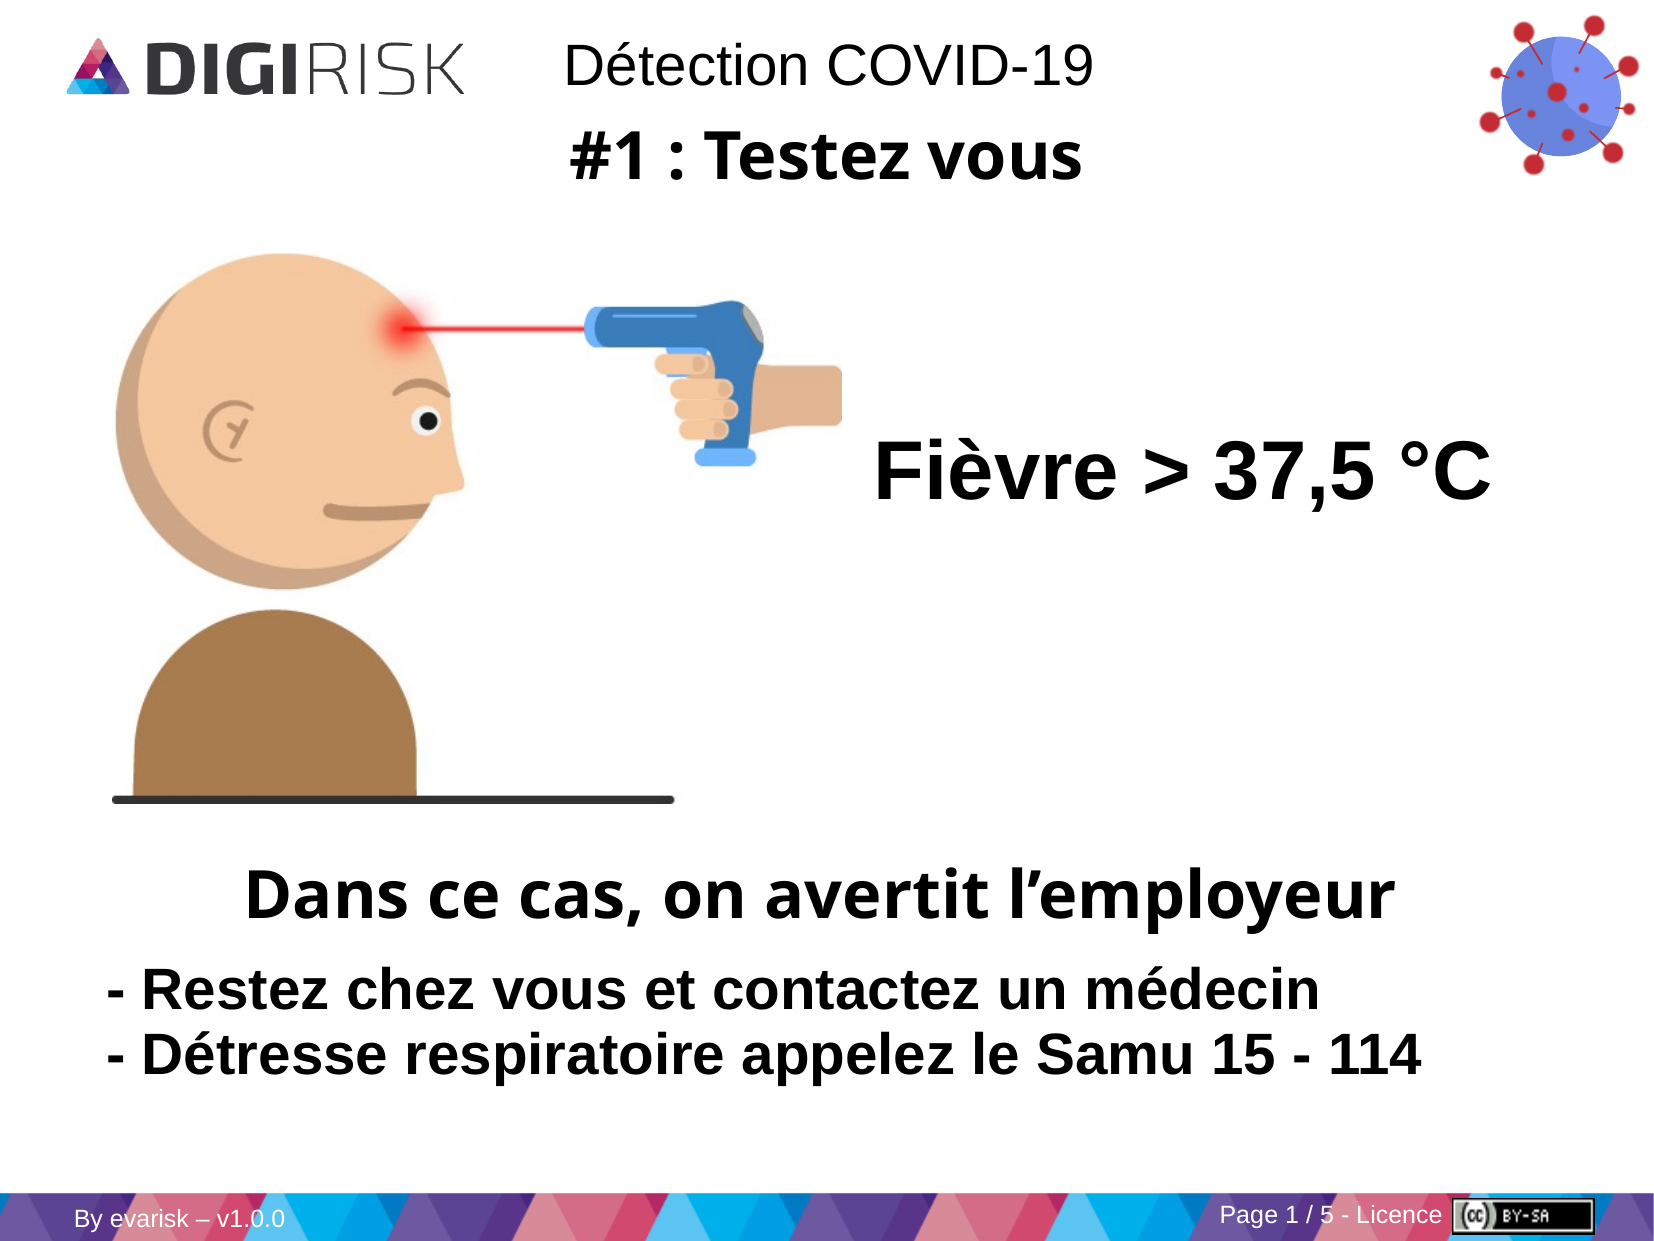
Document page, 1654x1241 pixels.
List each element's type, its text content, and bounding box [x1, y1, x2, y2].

picture [64, 35, 395, 95]
title Fièvre > 37,5 °C [874, 226, 1607, 715]
picture [1470, 6, 1648, 184]
title - Restez chez vous et contactez un médecin - Détresse respiratoire appelez le Samu 15 - 114 [106, 944, 1524, 1099]
picture [112, 253, 842, 804]
title #1 : Testez vous [64, 112, 1589, 195]
title Détection COVID-19 [395, 24, 1264, 107]
picture [0, 1175, 1654, 1241]
title Dans ce cas, on avertit l’employeur [59, 851, 1583, 934]
